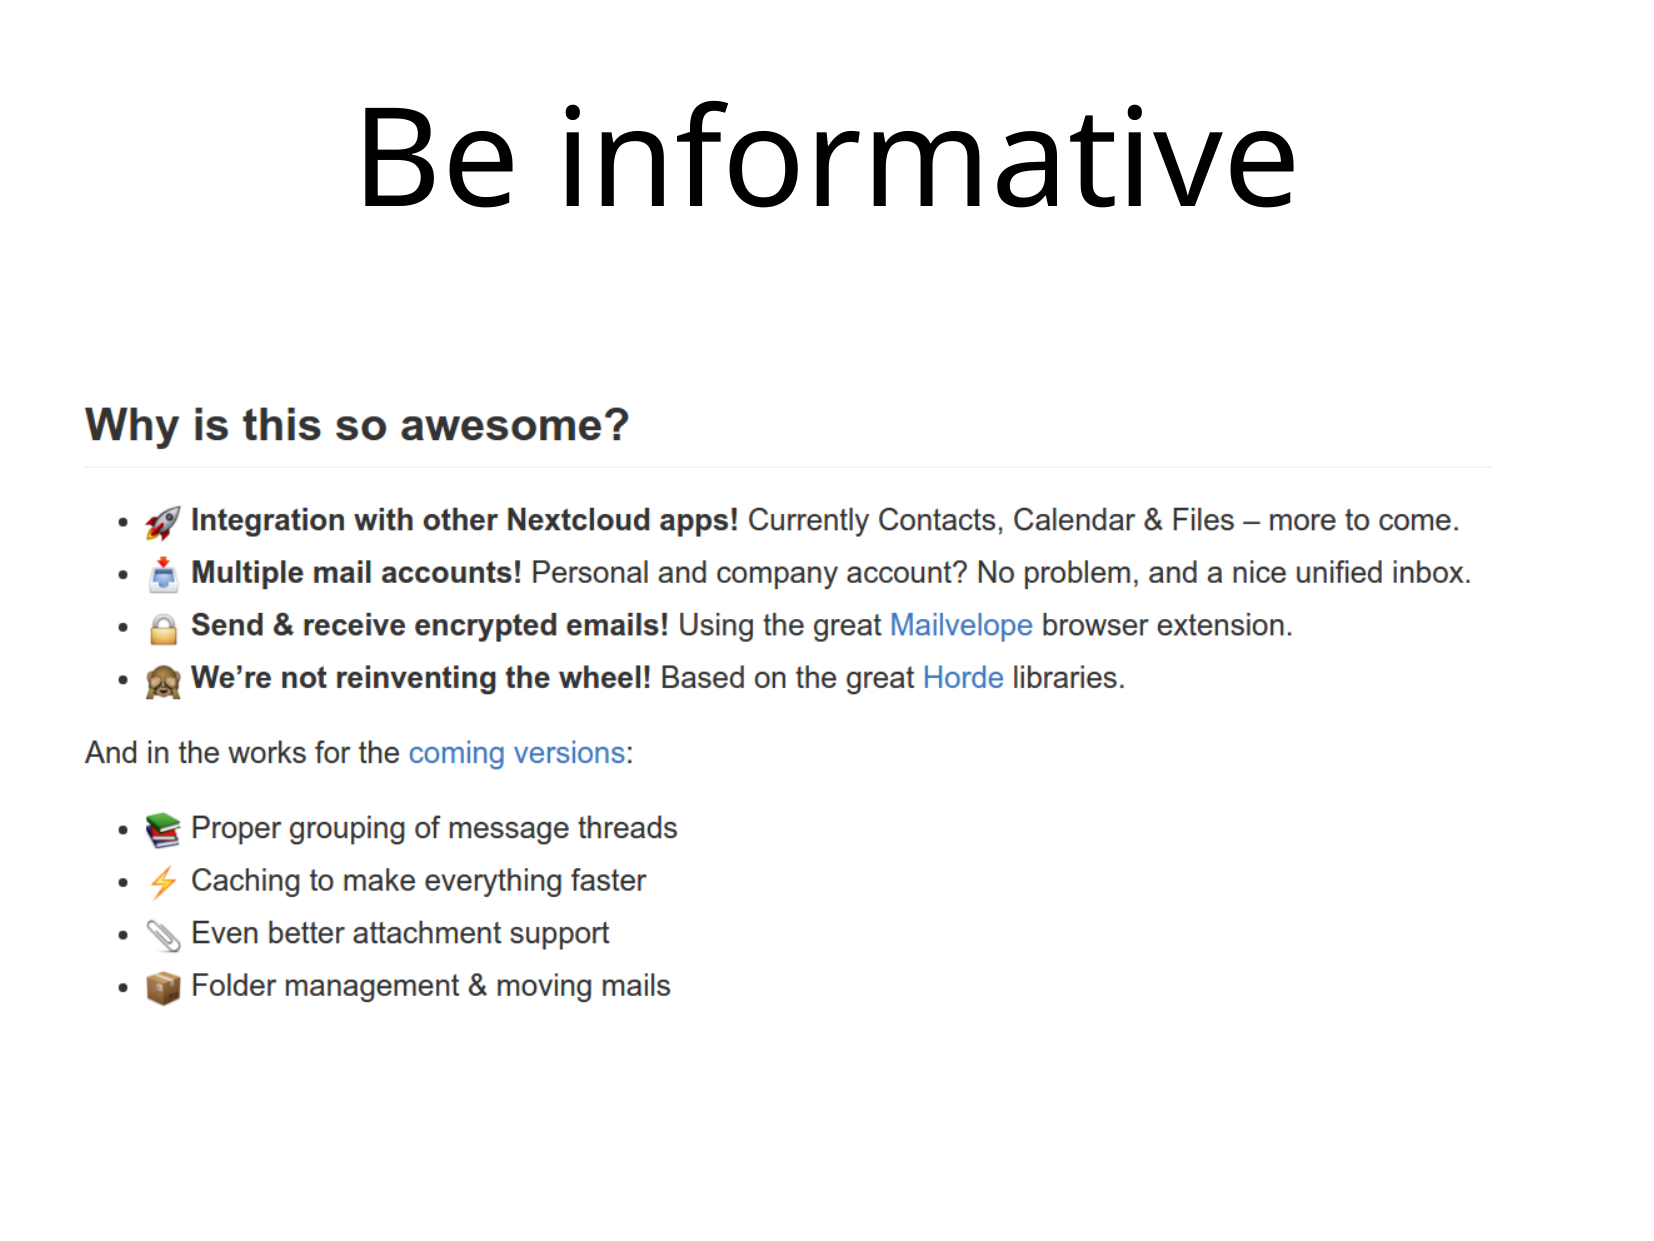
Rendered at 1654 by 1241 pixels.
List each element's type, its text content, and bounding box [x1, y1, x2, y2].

picture [60, 389, 1492, 1032]
title Be informative [82, 49, 1571, 257]
